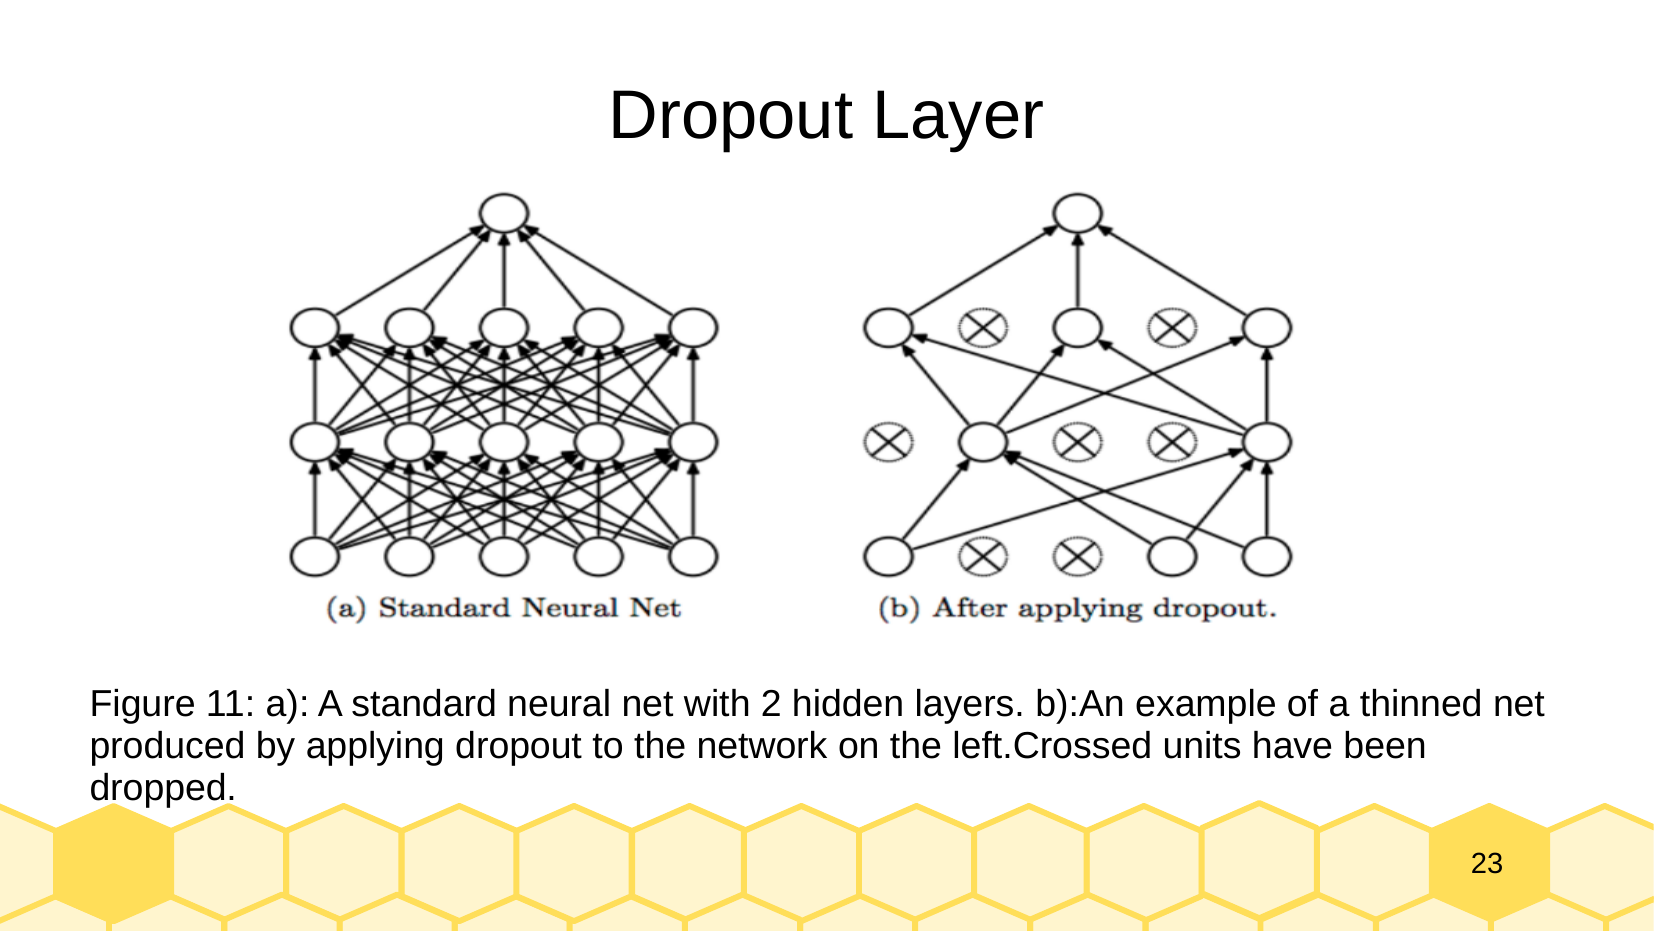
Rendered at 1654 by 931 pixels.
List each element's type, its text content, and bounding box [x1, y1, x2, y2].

picture [260, 174, 1313, 638]
text_box Figure 11: a): A standard neural net with 2 hidden layers. b):An example of a thinned net produced by applying dropout to the network on the left.Crossed units have been dropped. [74, 675, 1575, 906]
title Dropout Layer [82, 36, 1571, 193]
